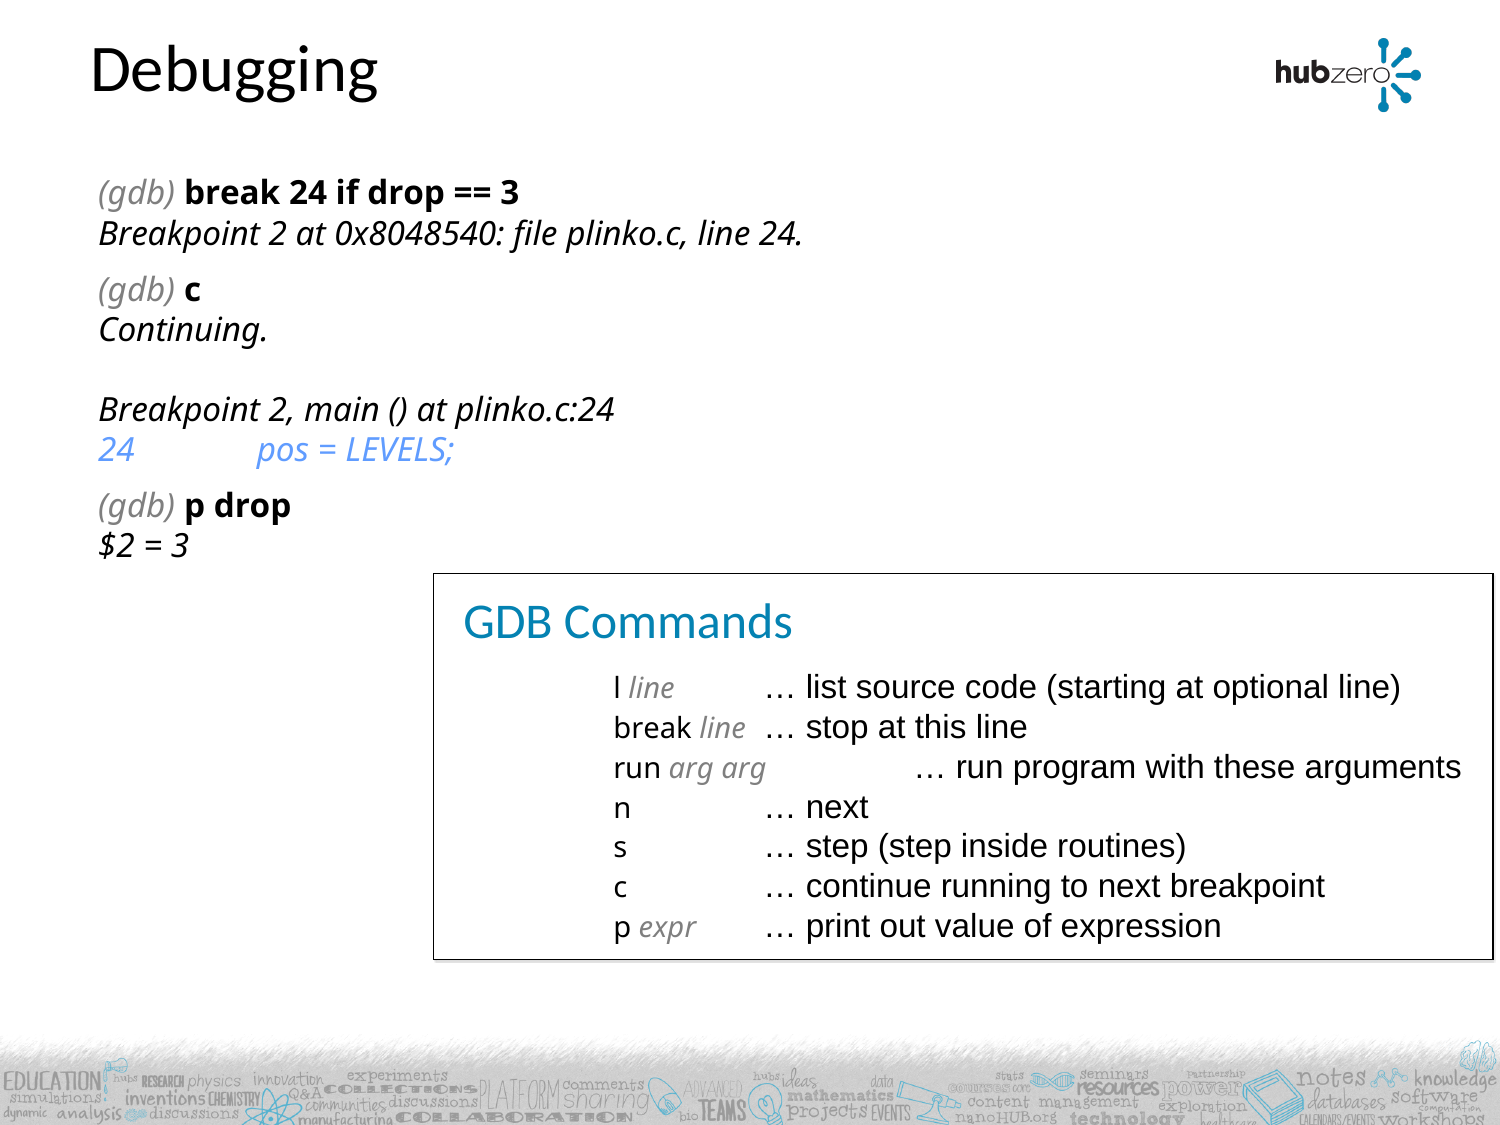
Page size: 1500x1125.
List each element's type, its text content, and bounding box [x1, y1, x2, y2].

text_box GDB Commands l line … list source code (starting at optional line) break line … stop at this line run arg arg … run program with these arguments n … next s … step (step inside routines) c … continue running to next breakpoint p expr … print out value of expression [433, 573, 1493, 960]
text_box Debugging [75, 12, 1249, 118]
picture [0, 1034, 1500, 1125]
picture [1272, 35, 1424, 115]
text_box (gdb) break 24 if drop == 3 Breakpoint 2 at 0x8048540: file plinko.c, line 24. (gdb) c Continuing. Breakpoint 2, main () at plinko.c:24 24 pos = LEVELS; (gdb) p drop $2 = 3 [83, 163, 820, 612]
